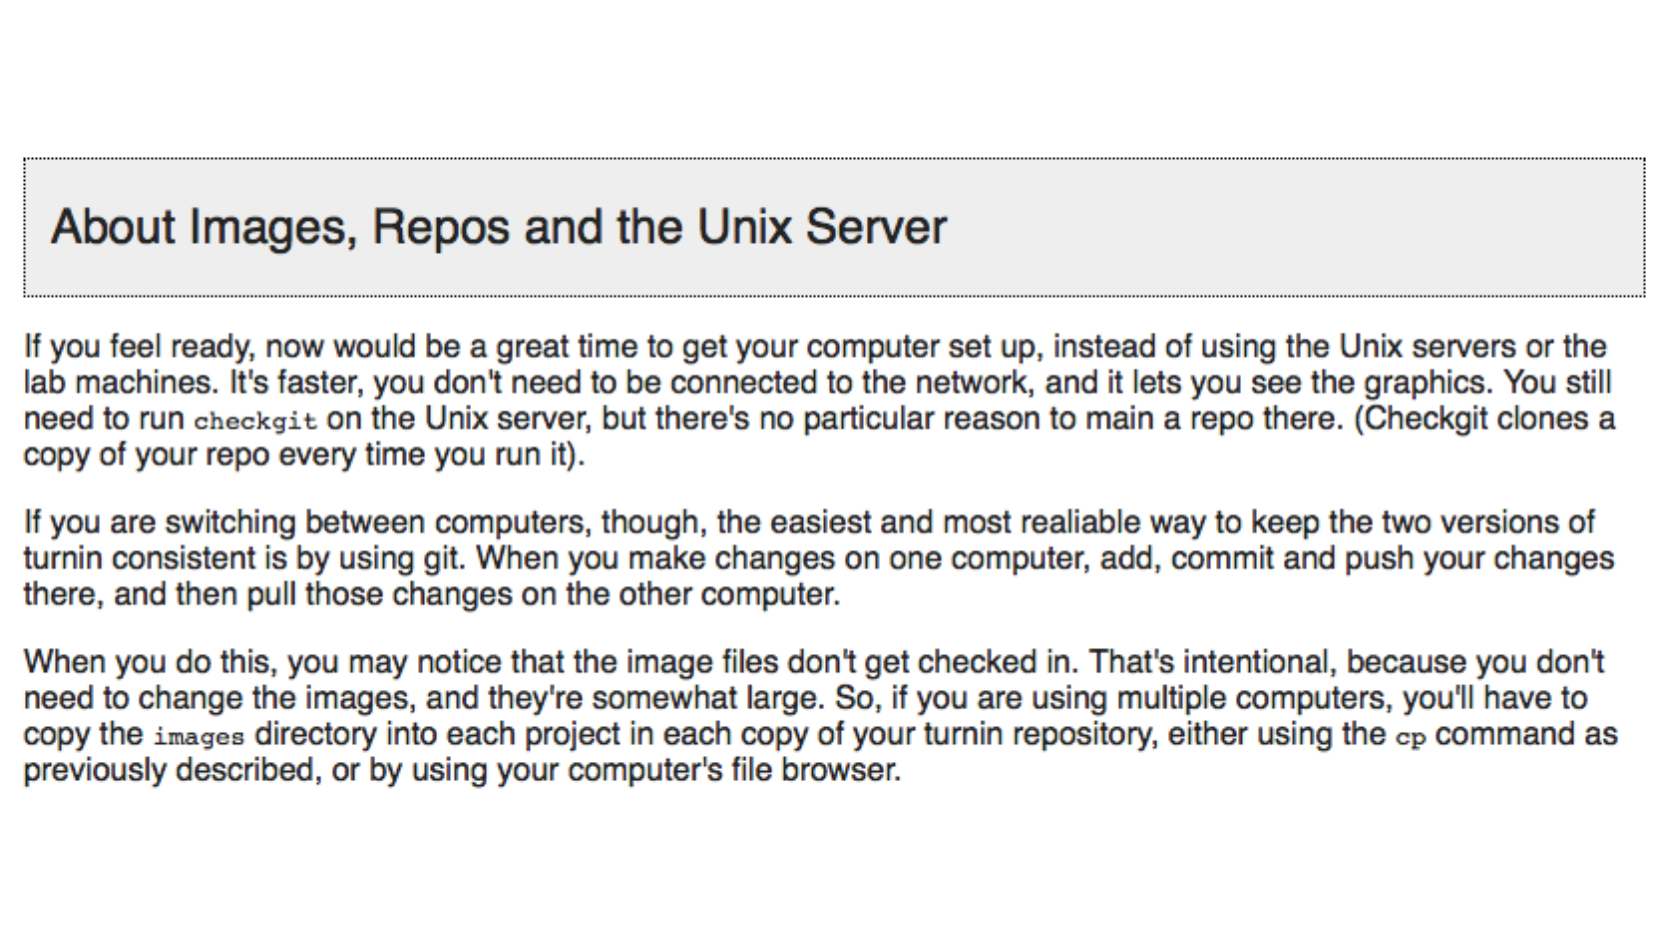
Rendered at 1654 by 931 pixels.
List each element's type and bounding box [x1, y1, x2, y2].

picture [10, 134, 1652, 796]
